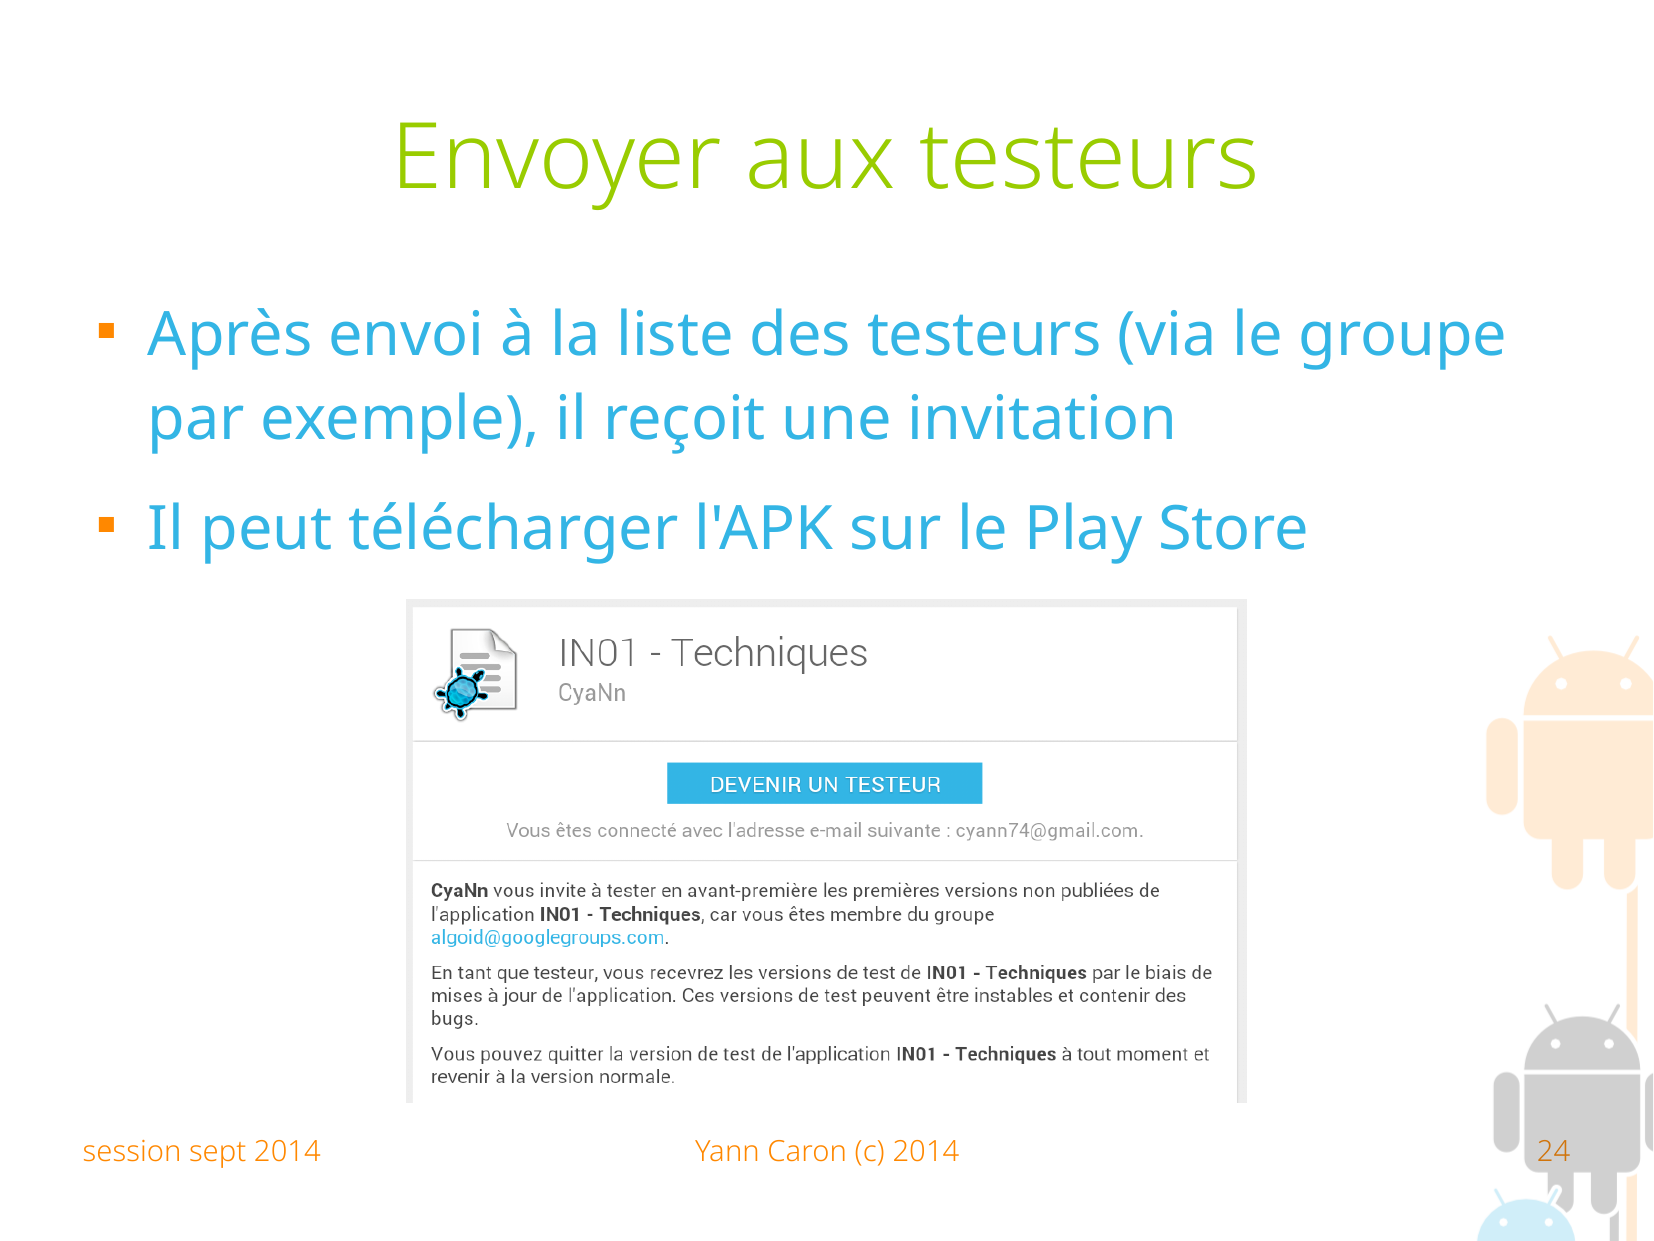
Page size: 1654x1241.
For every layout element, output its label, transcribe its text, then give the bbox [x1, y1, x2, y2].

picture [240, 423, 1654, 1241]
title Envoyer aux testeurs [82, 49, 1571, 257]
list Après envoi à la liste des testeurs (via le groupe par exemple), il reçoit une invitation Il peut télécharger l'APK sur le Play Store [82, 290, 1571, 571]
